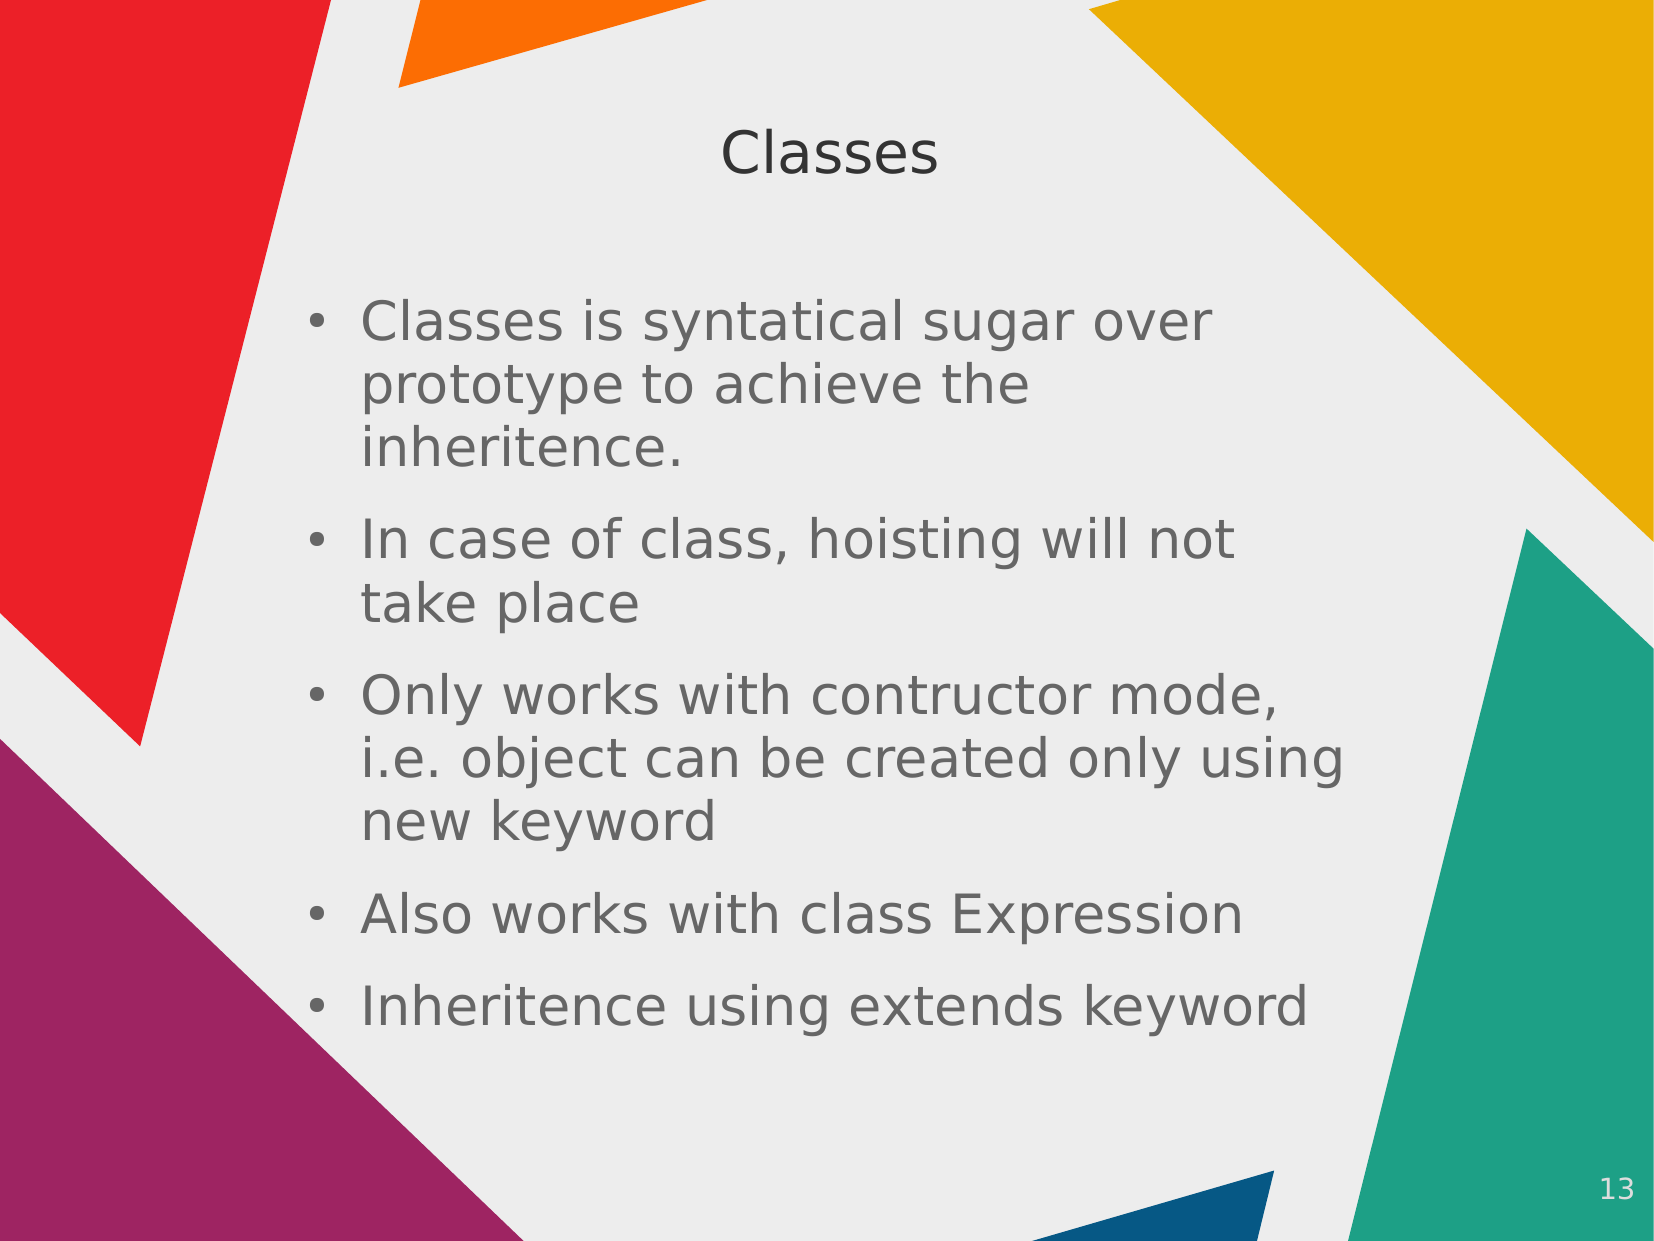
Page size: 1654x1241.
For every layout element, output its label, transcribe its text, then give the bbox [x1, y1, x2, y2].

title Classes [289, 49, 1372, 257]
list Classes is syntatical sugar over prototype to achieve the inheritence. In case of class, hoisting will not take place Only works with contructor mode, i.e. object can be created only using new keyword Also works with class Expression Inheritence using extends keyword [289, 290, 1372, 1090]
